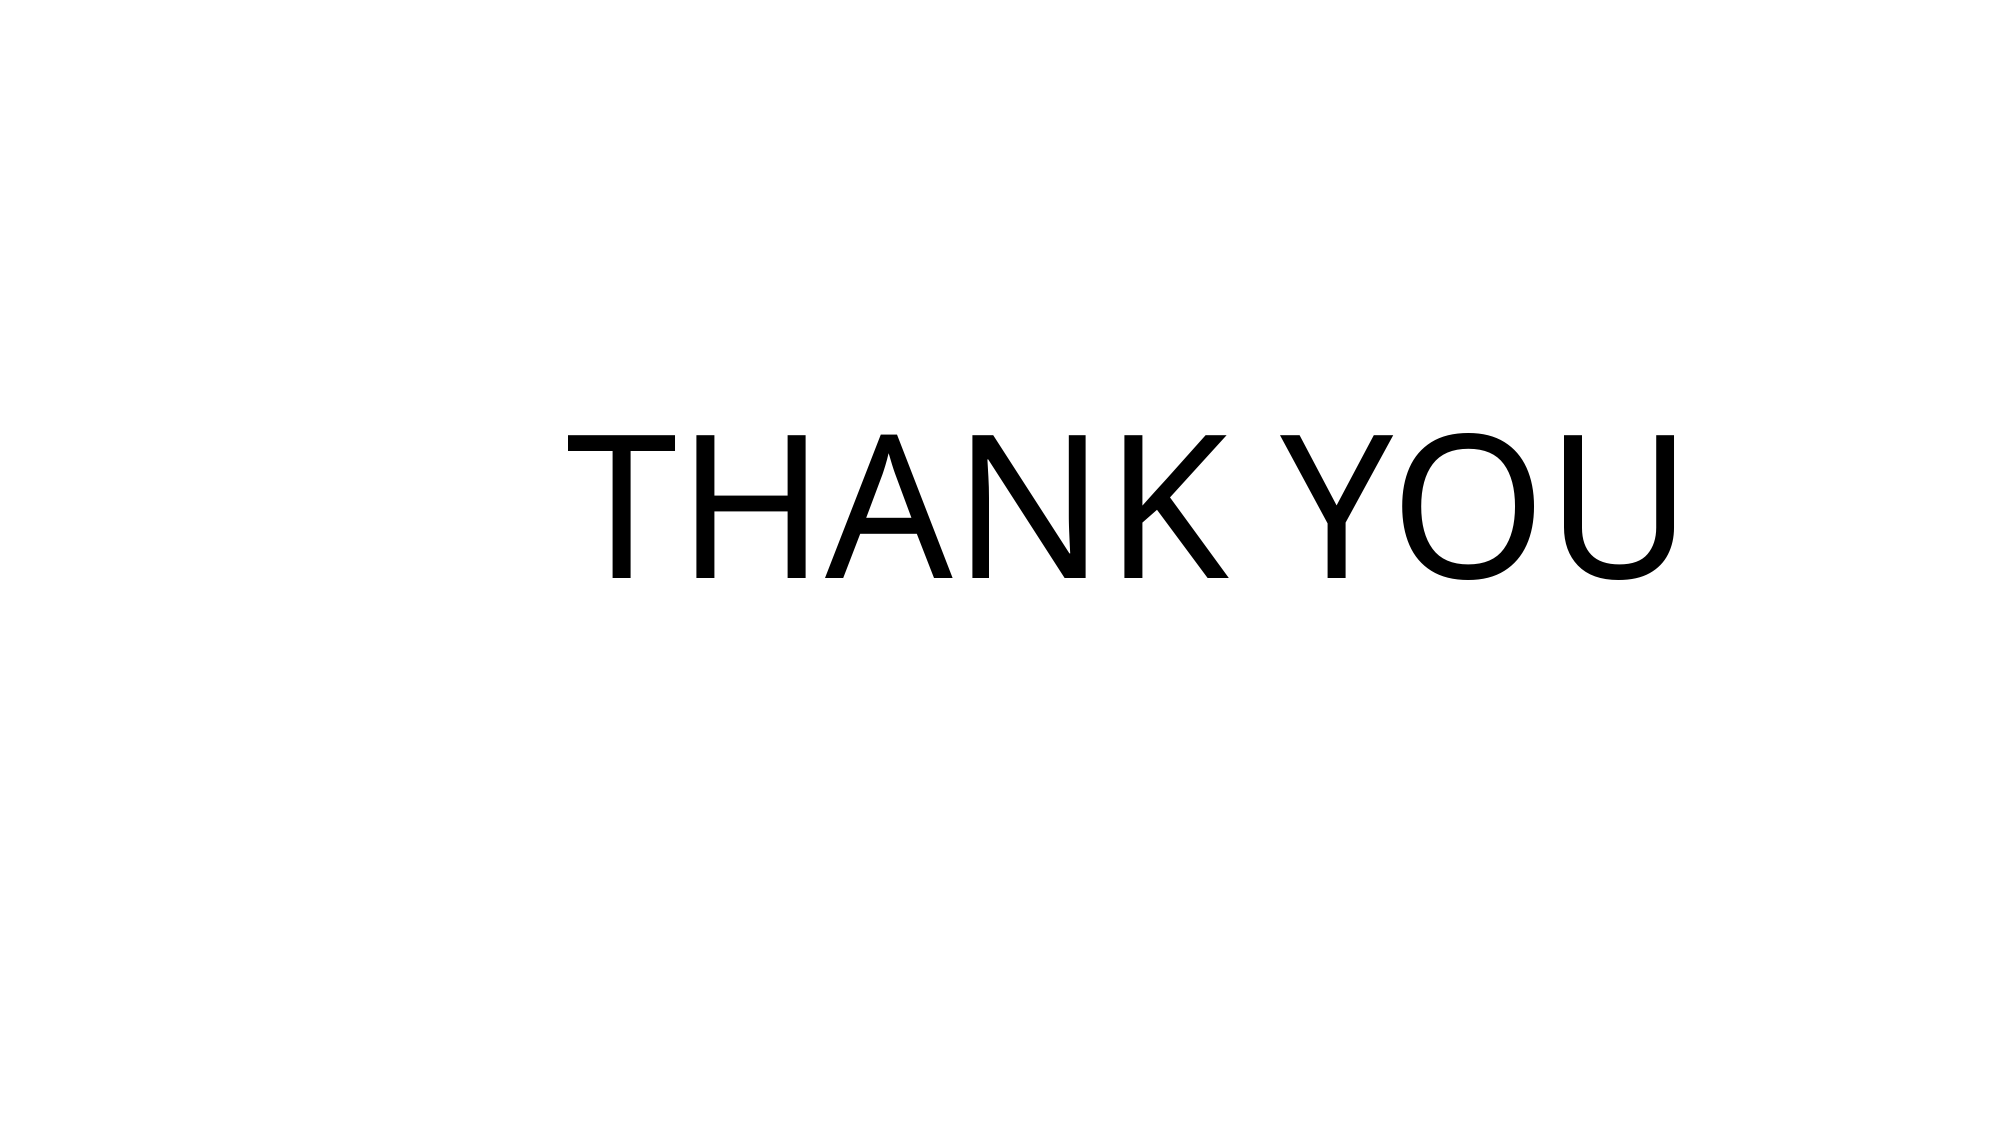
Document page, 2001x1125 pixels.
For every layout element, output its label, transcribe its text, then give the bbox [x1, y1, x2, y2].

text_box THANK YOU [128, 302, 1872, 941]
